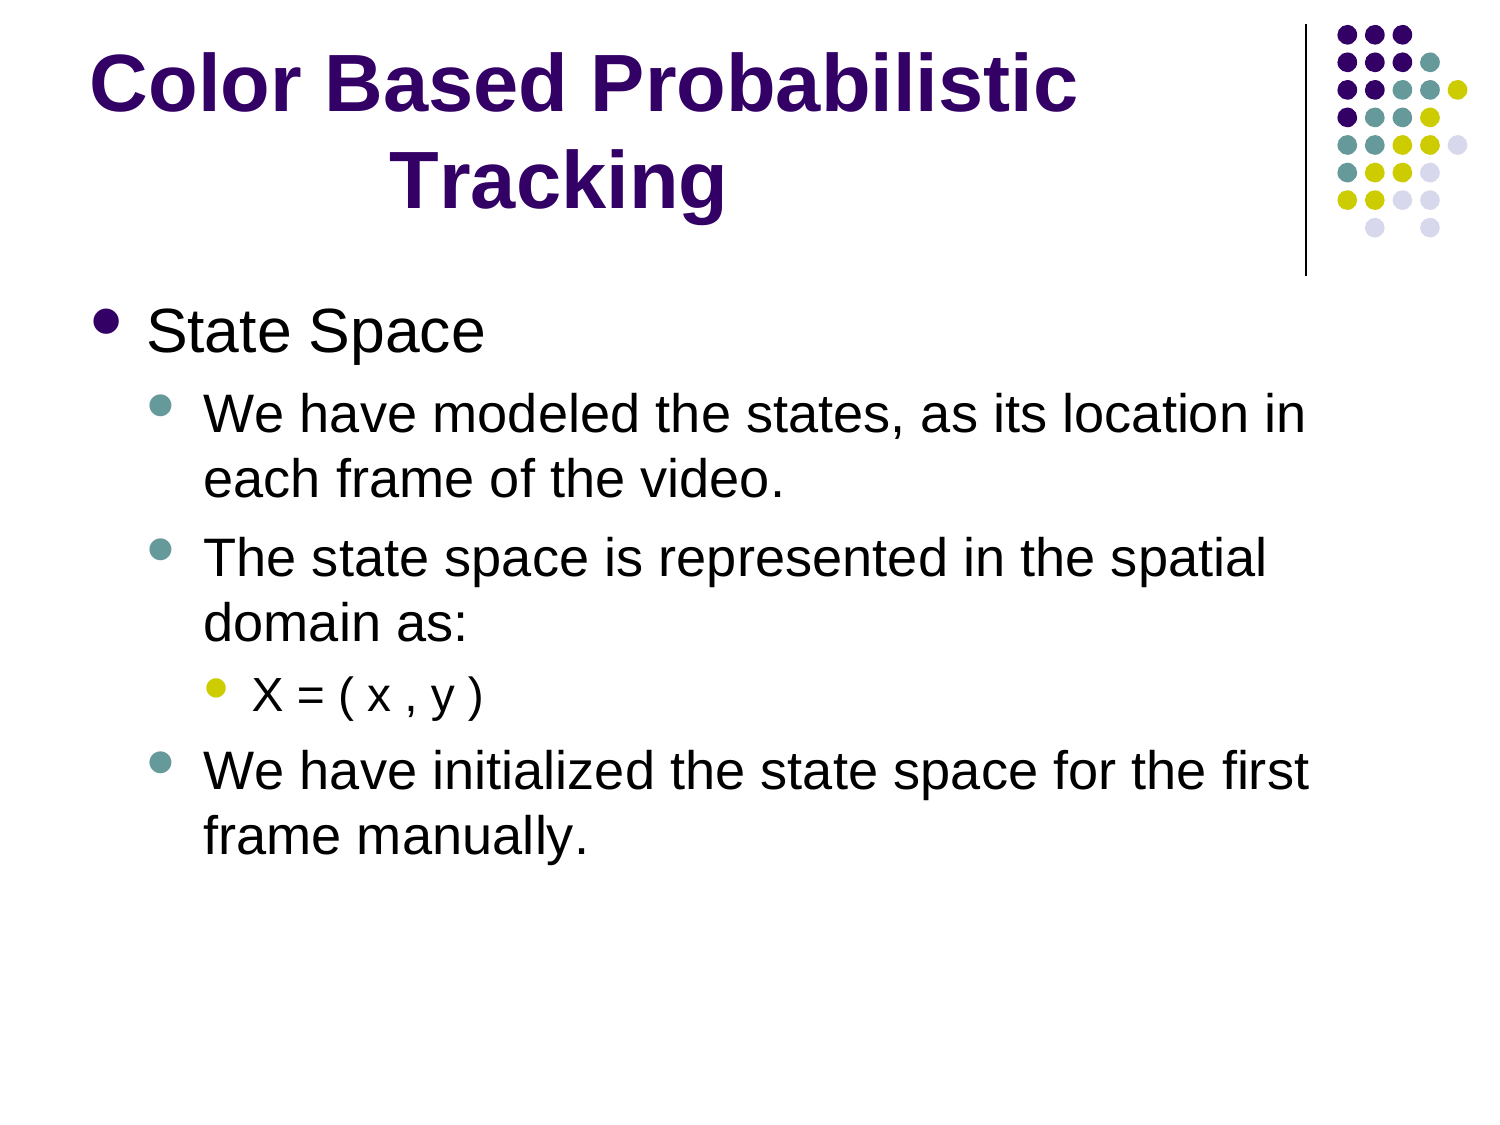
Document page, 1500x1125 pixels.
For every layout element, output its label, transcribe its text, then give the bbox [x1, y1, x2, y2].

list State Space We have modeled the states, as its location in each frame of the video. The state space is represented in the spatial domain as: X = ( x , y ) We have initialized the state space for the first frame manually. [75, 282, 1426, 1006]
title Color Based Probabilistic Tracking [74, 20, 1313, 233]
